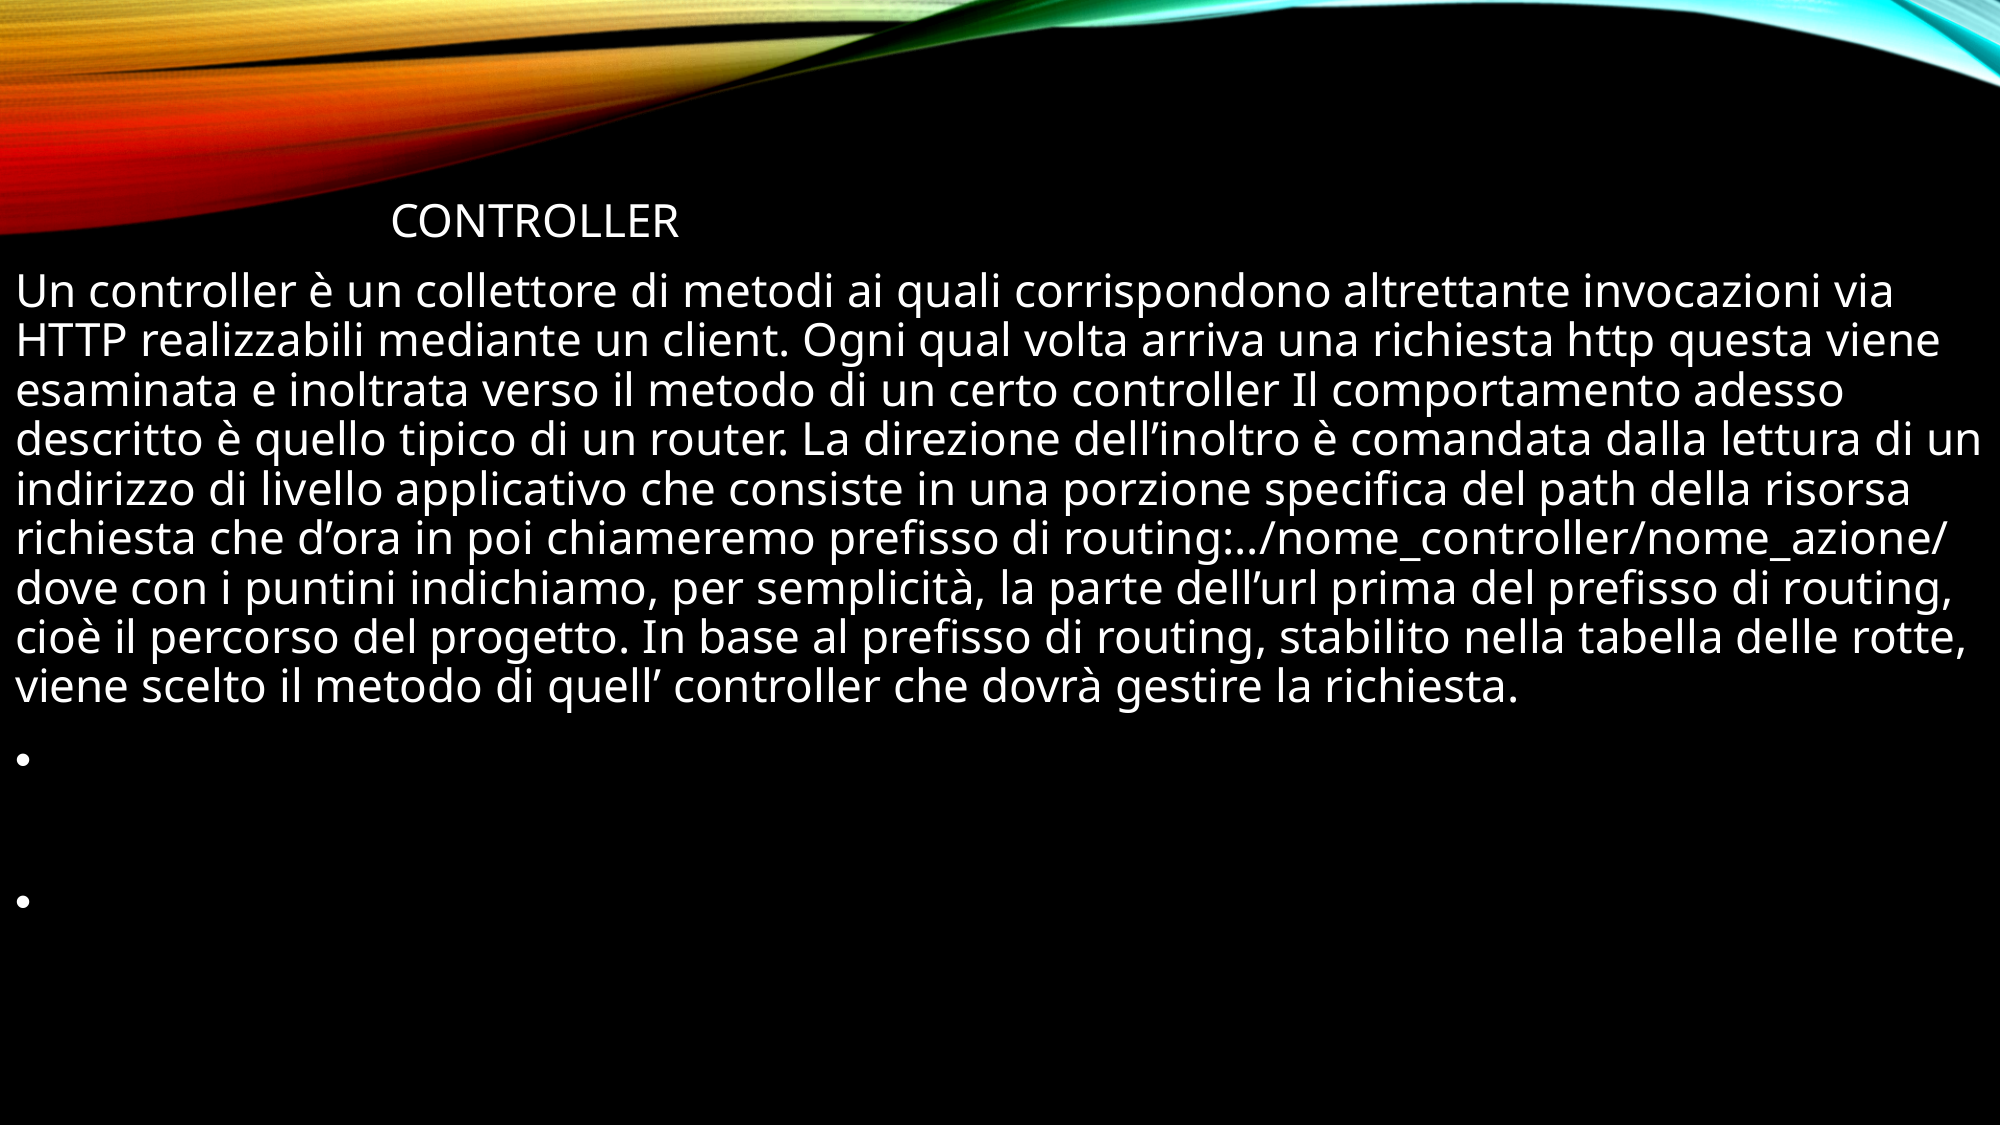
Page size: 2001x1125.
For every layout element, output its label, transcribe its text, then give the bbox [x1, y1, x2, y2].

list CONTROLLER Un controller è un collettore di metodi ai quali corrispondono altrettante invocazioni via HTTP realizzabili mediante un client. Ogni qual volta arriva una richiesta http questa viene esaminata e inoltrata verso il metodo di un certo controller Il comportamento adesso descritto è quello tipico di un router. La direzione dell’inoltro è comandata dalla lettura di un indirizzo di livello applicativo che consiste in una porzione specifica del path della risorsa richiesta che d’ora in poi chiameremo prefisso di routing:../nome_controller/nome_azione/ dove con i puntini indichiamo, per semplicità, la parte dell’url prima del prefisso di routing, cioè il percorso del progetto. In base al prefisso di routing, stabilito nella tabella delle rotte, viene scelto il metodo di quell’ controller che dovrà gestire la richiesta. [0, 0, 2000, 1125]
